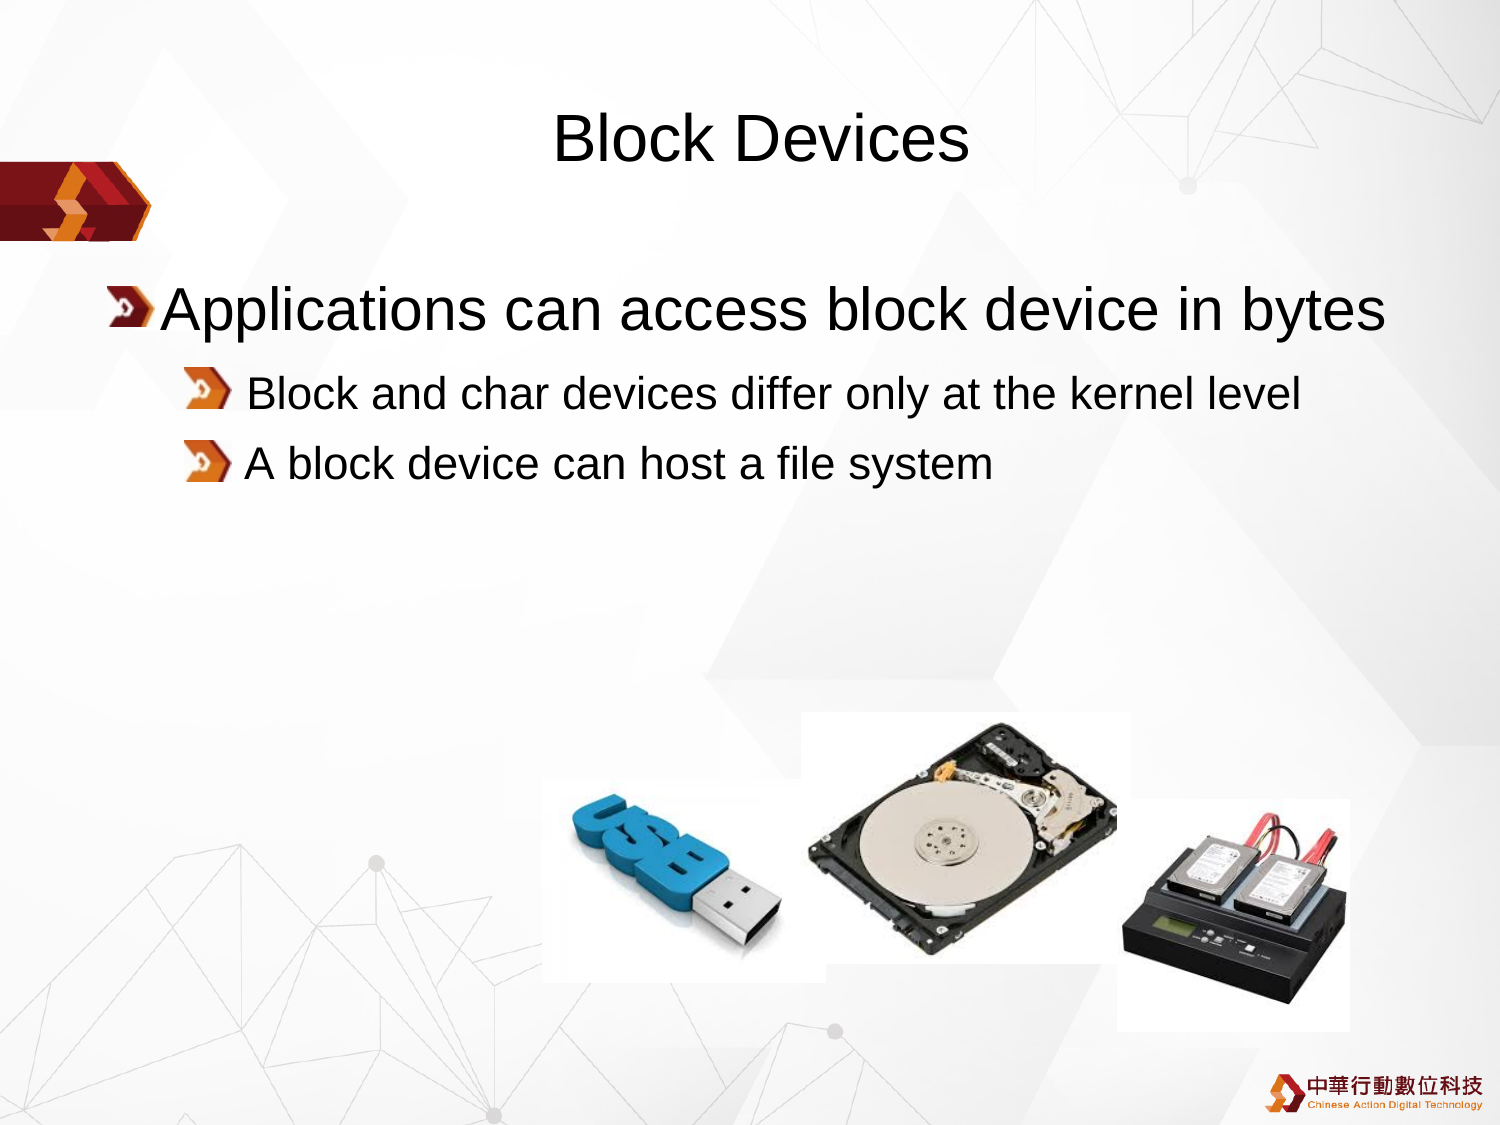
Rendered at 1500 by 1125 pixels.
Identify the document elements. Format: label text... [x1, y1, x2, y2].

list Applications can access block device in bytes Block and char devices differ only at the kernel level A block device can host a file system [75, 262, 1426, 1006]
picture [0, 0, 1500, 1125]
title Block Devices [75, 86, 1426, 262]
